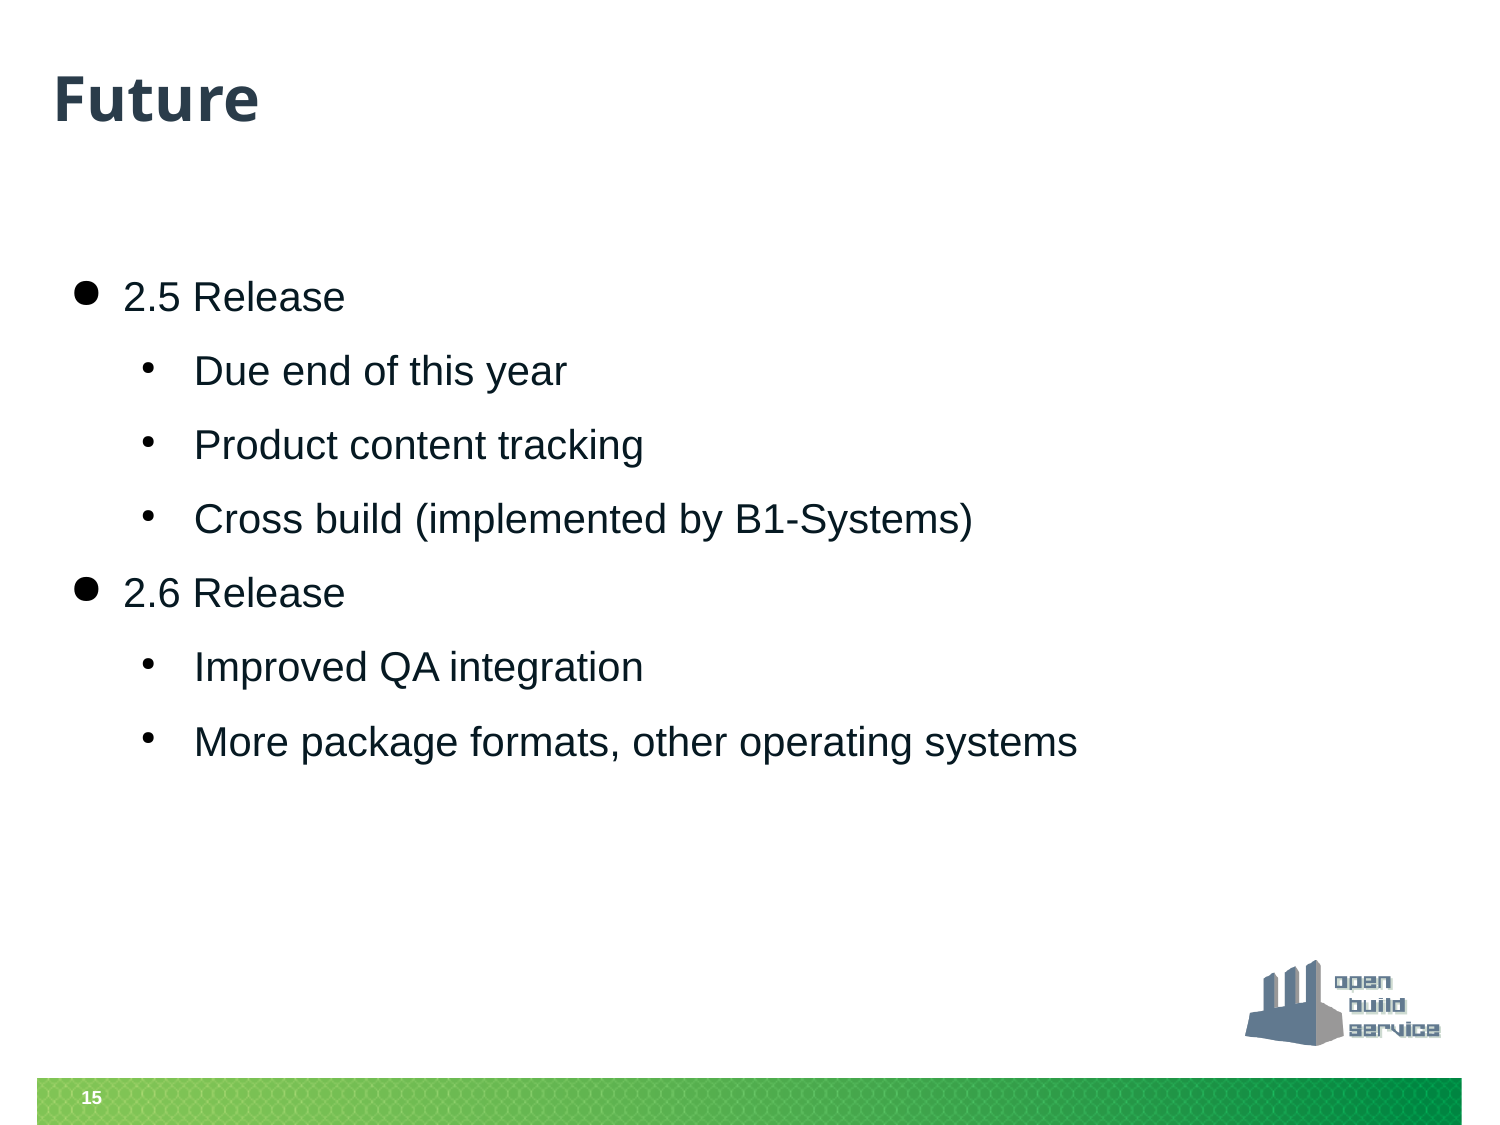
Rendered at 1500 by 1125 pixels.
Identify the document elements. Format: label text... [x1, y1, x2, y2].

picture [37, 1078, 1462, 1125]
list 2.5 Release Due end of this year Product content tracking Cross build (implemented by B1-Systems) 2.6 Release Improved QA integration More package formats, other operating systems [37, 262, 1388, 1005]
picture [1245, 960, 1441, 1046]
title Future [37, 51, 1388, 209]
